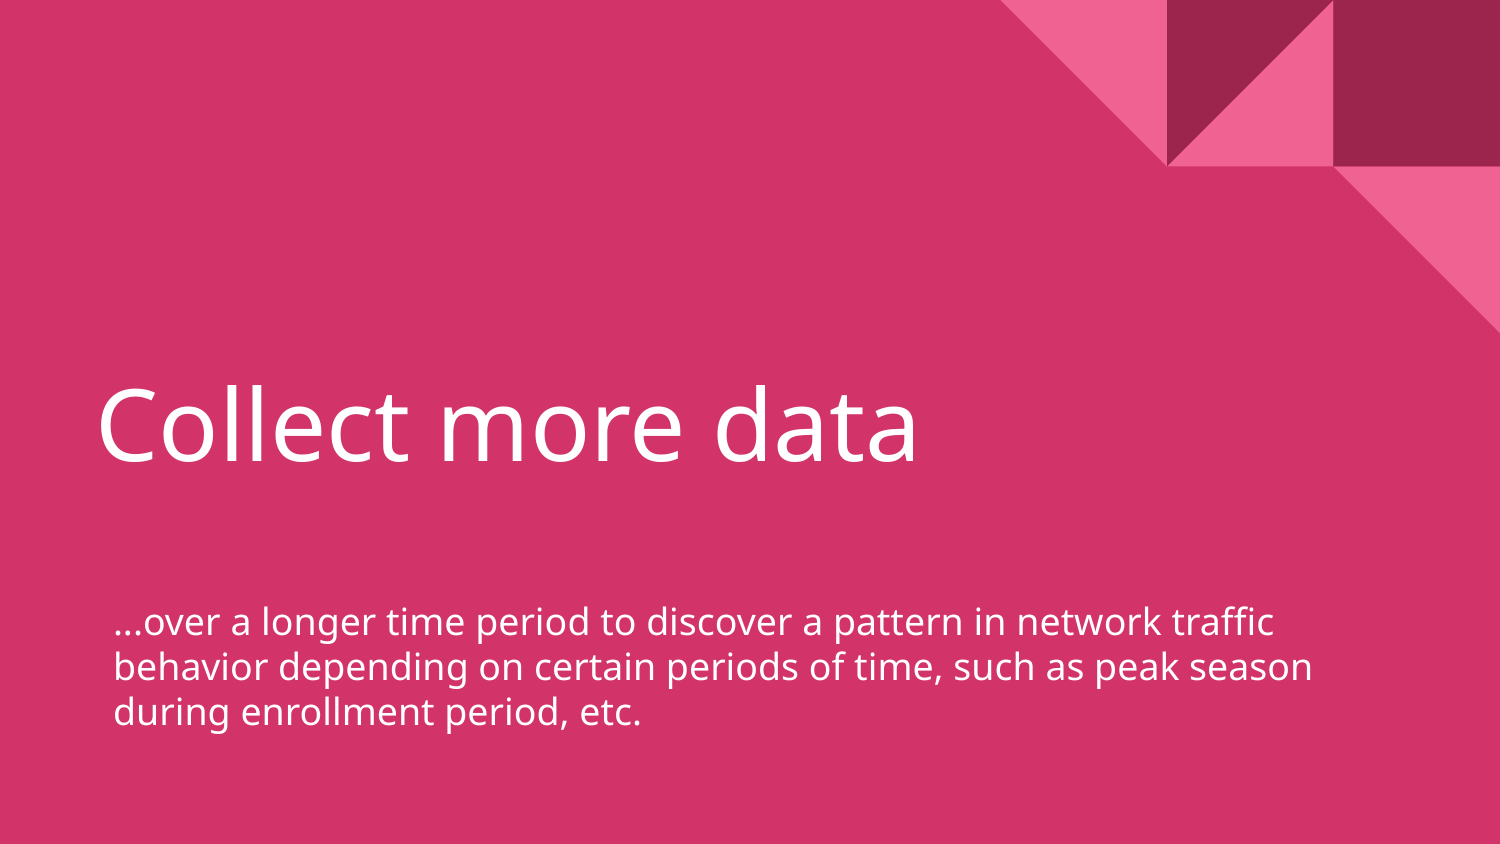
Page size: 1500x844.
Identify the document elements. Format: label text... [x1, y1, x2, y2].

subtitle ...over a longer time period to discover a pattern in network traffic behavior depending on certain periods of time, such as peak season during enrollment period, etc. [98, 583, 1447, 655]
title Collect more data [80, 86, 1003, 758]
